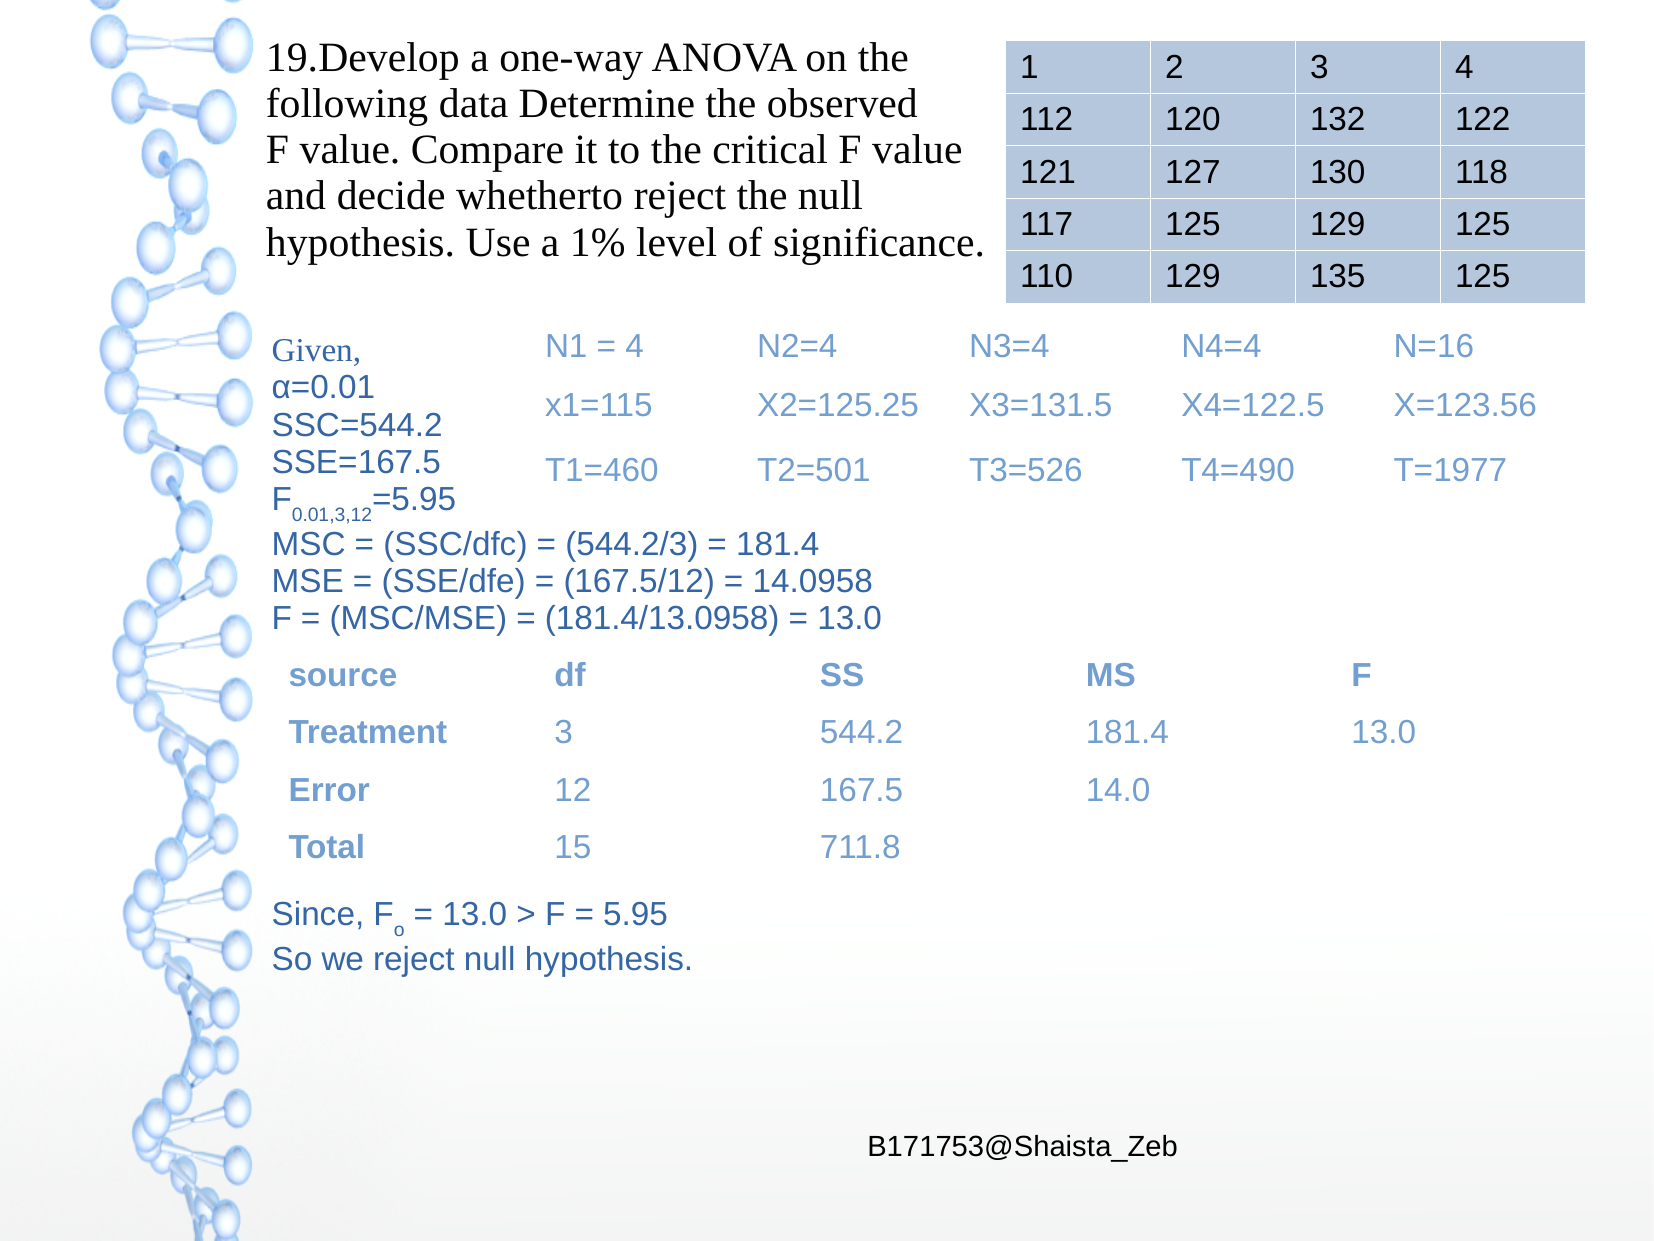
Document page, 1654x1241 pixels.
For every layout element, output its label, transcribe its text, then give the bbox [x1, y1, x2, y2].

table_cell 125 [1441, 199, 1585, 250]
table_header 1 [1006, 41, 1150, 93]
table_cell [1338, 822, 1603, 878]
table_header 4 [1441, 41, 1585, 93]
table_cell 130 [1296, 146, 1440, 198]
table_header F [1338, 649, 1603, 706]
table_cell x1=115 [531, 379, 742, 444]
table_cell 13.0 [1338, 707, 1603, 763]
table_cell T1=460 [531, 445, 742, 502]
table_cell 14.0 [1072, 764, 1337, 821]
table_cell 129 [1151, 251, 1295, 303]
table_cell X2=125.25 [743, 379, 954, 444]
table_cell Error [275, 764, 539, 821]
table_cell 125 [1441, 251, 1585, 303]
table_header MS [1072, 649, 1337, 706]
picture [0, 0, 1654, 1241]
table_cell X3=131.5 [955, 379, 1166, 444]
title 19.Develop a one-way ANOVA on the following data Determine the observed F value. Compare it to the critical F value and decide whetherto reject the null hypothesis. Use a 1% level of significance. [265, 33, 1595, 266]
table_cell 3 [540, 707, 805, 763]
table_cell 117 [1006, 199, 1150, 250]
table_header source [275, 649, 539, 706]
table_cell [1338, 764, 1603, 821]
table_header 2 [1151, 41, 1295, 93]
table_cell 167.5 [806, 764, 1071, 821]
table_cell T2=501 [743, 445, 954, 502]
table_cell 127 [1151, 146, 1295, 198]
table_cell 711.8 [806, 822, 1071, 878]
subtitle Given, α=0.01 SSC=544.2 SSE=167.5 F0.01,3,12=5.95 MSC = (SSC/dfc) = (544.2/3) = 181.4 MSE = (SSE/dfe) = (167.5/12) = 14.0958 F = (MSC/MSE) = (181.4/13.0958) = 13.0 Since, Fo = 13.0 > F = 5.95 So we reject null hypothesis. [271, 331, 1601, 1052]
table_cell 122 [1441, 94, 1585, 145]
table_cell 132 [1296, 94, 1440, 145]
table_header N4=4 [1167, 321, 1379, 378]
table_cell T3=526 [955, 445, 1166, 502]
table_cell X4=122.5 [1167, 379, 1379, 444]
table_header SS [806, 649, 1071, 706]
table_cell 112 [1006, 94, 1150, 145]
table_cell [1072, 822, 1337, 878]
table_cell 121 [1006, 146, 1150, 198]
table_header 3 [1296, 41, 1440, 93]
table_cell 118 [1441, 146, 1585, 198]
table_header N2=4 [743, 321, 954, 378]
table_header N1 = 4 [531, 321, 742, 378]
table_cell T4=490 [1167, 445, 1379, 502]
table_cell 135 [1296, 251, 1440, 303]
table_cell Total [275, 822, 539, 878]
table_header N=16 [1380, 321, 1597, 378]
table_cell 120 [1151, 94, 1295, 145]
table_header N3=4 [955, 321, 1166, 378]
table_cell X=123.56 [1380, 379, 1597, 444]
table_cell 110 [1006, 251, 1150, 303]
table_cell 181.4 [1072, 707, 1337, 763]
table_header df [540, 649, 805, 706]
table_cell T=1977 [1380, 445, 1597, 502]
table_cell Treatment [275, 707, 539, 763]
table_cell 129 [1296, 199, 1440, 250]
table_cell 12 [540, 764, 805, 821]
table_cell 544.2 [806, 707, 1071, 763]
table_cell 125 [1151, 199, 1295, 250]
table_cell 15 [540, 822, 805, 878]
